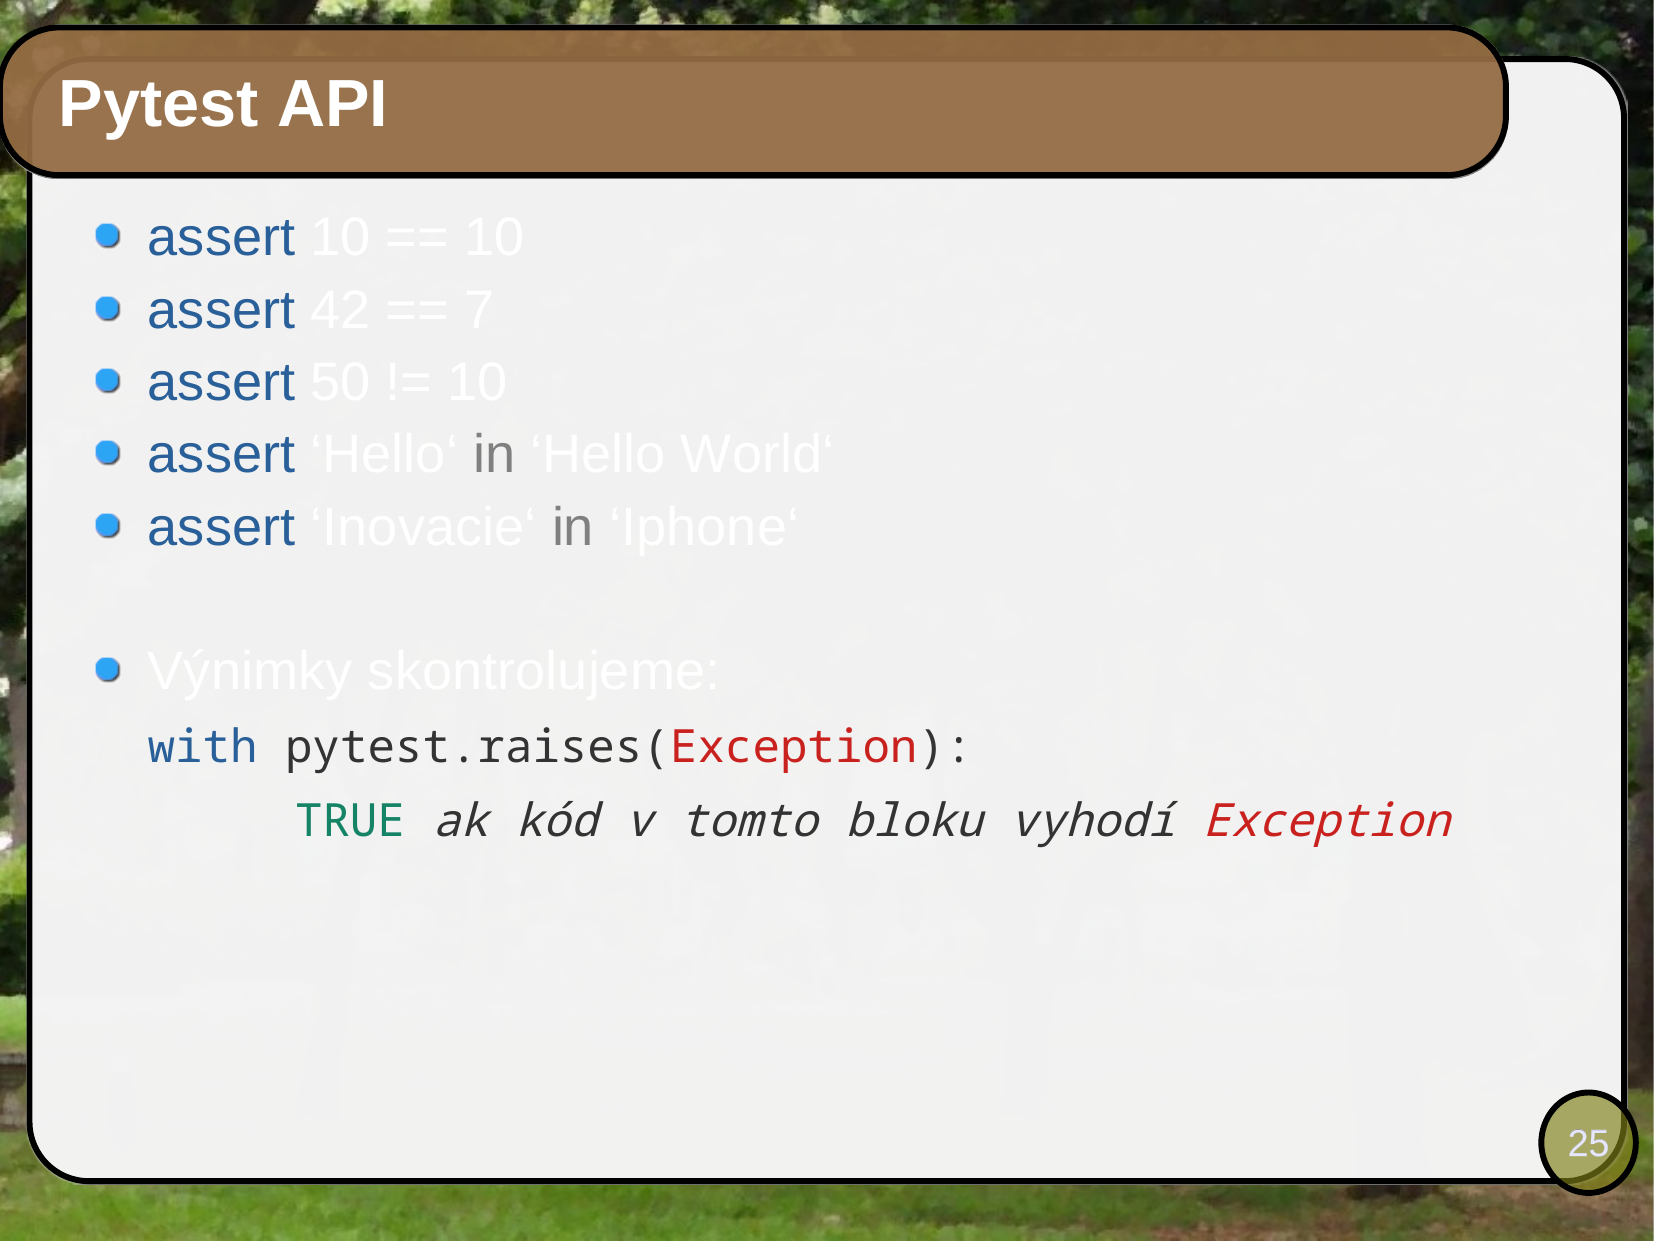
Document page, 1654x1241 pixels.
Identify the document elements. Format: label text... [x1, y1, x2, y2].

picture [0, 0, 1654, 1241]
list assert 10 == 10 assert 42 == 7 assert 50 != 10 assert ‘Hello‘ in ‘Hello World‘ assert ‘Inovacie‘ in ‘Iphone‘ Výnimky skontrolujeme: with pytest.raises(Exception): TRUE ak kód v tomto bloku vyhodí Exception [59, 206, 1595, 1152]
title Pytest API [59, 29, 1447, 178]
